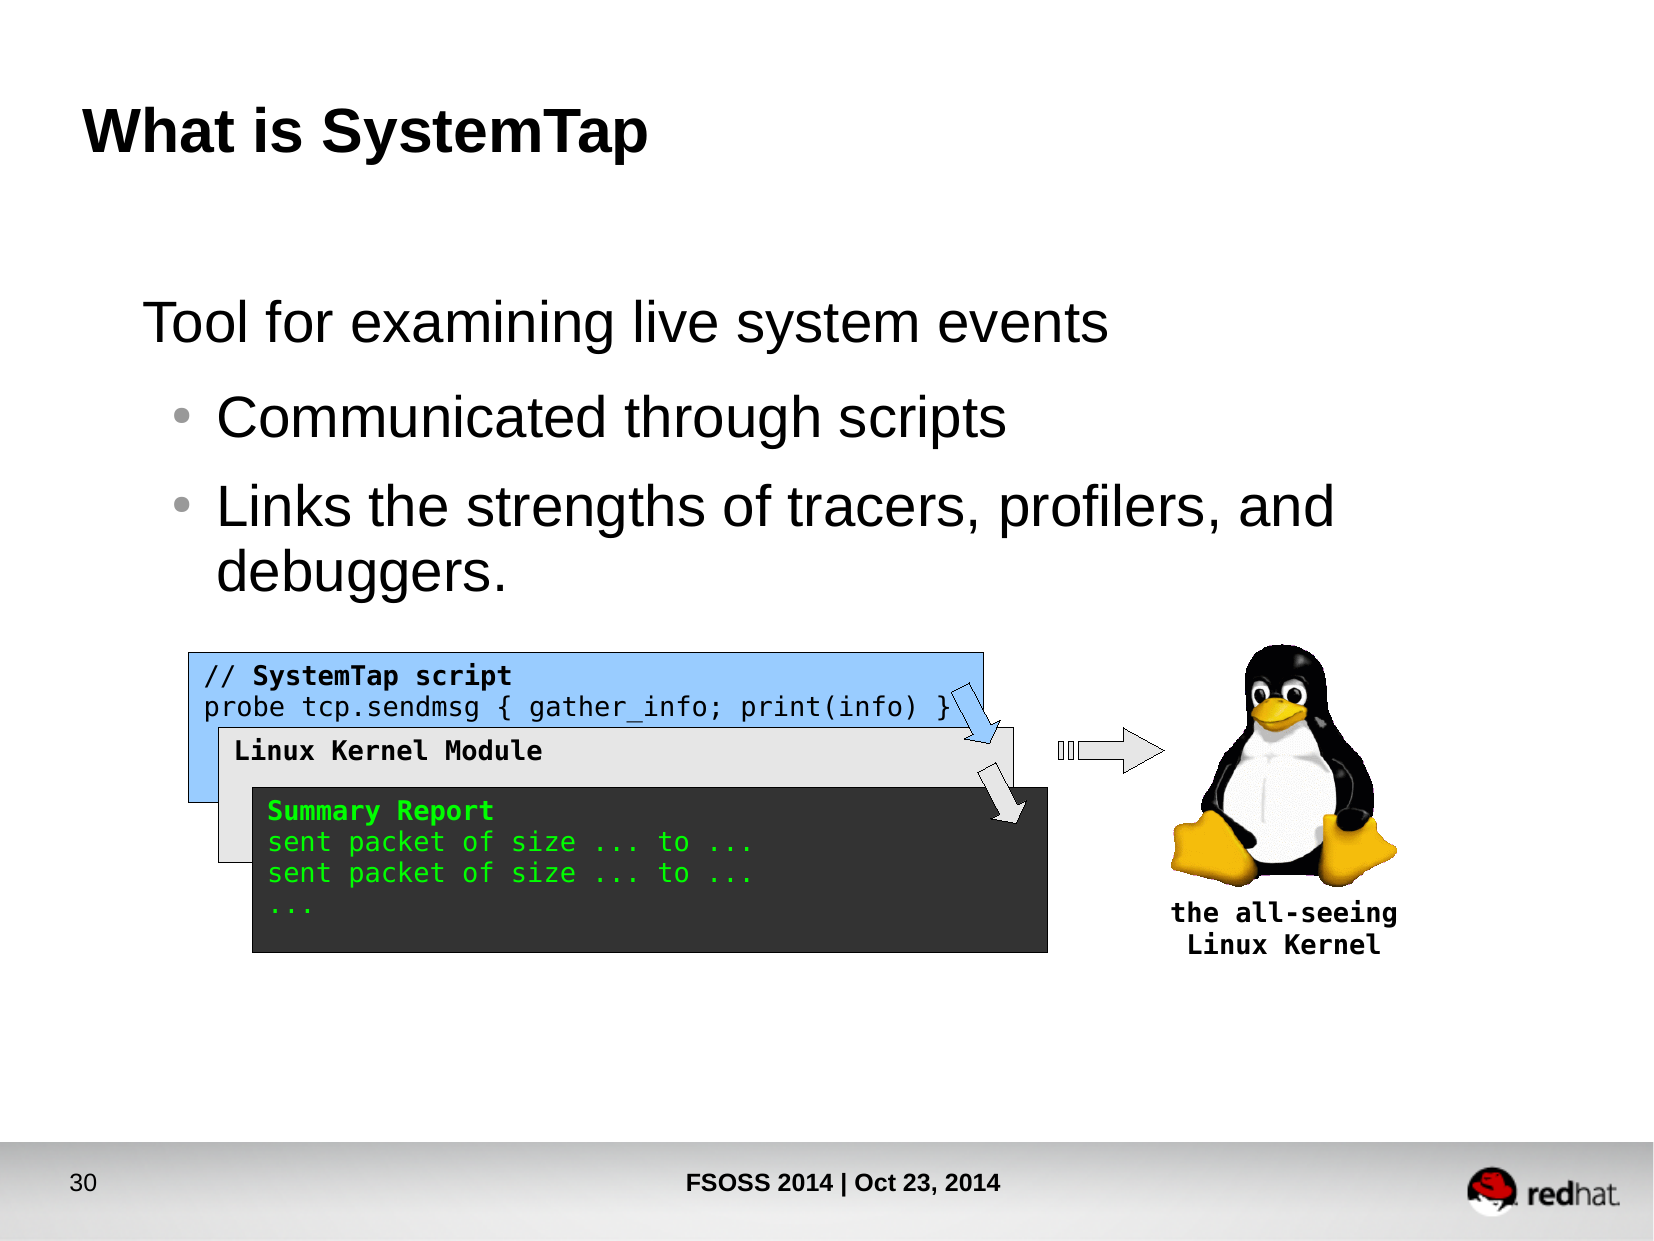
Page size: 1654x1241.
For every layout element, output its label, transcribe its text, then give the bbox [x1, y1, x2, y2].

picture [1163, 637, 1404, 893]
text_box [1078, 727, 1163, 774]
text_box [977, 762, 1027, 824]
text_box [1068, 741, 1074, 760]
text_box Summary Report sent packet of size ... to ... sent packet of size ... to ... ... [252, 787, 1048, 953]
text_box Linux Kernel Module [218, 727, 1014, 863]
text_box the all-seeing Linux Kernel [1148, 890, 1419, 968]
title What is SystemTap [82, 49, 1571, 257]
text_box [1058, 741, 1064, 760]
text_box [951, 682, 1001, 744]
list Tool for examining live system events Communicated through scripts Links the strengths of tracers, profilers, and debuggers. [82, 290, 1606, 995]
picture [0, 1142, 1654, 1241]
text_box // SystemTap script probe tcp.sendmsg { gather_info; print(info) } [188, 652, 984, 803]
